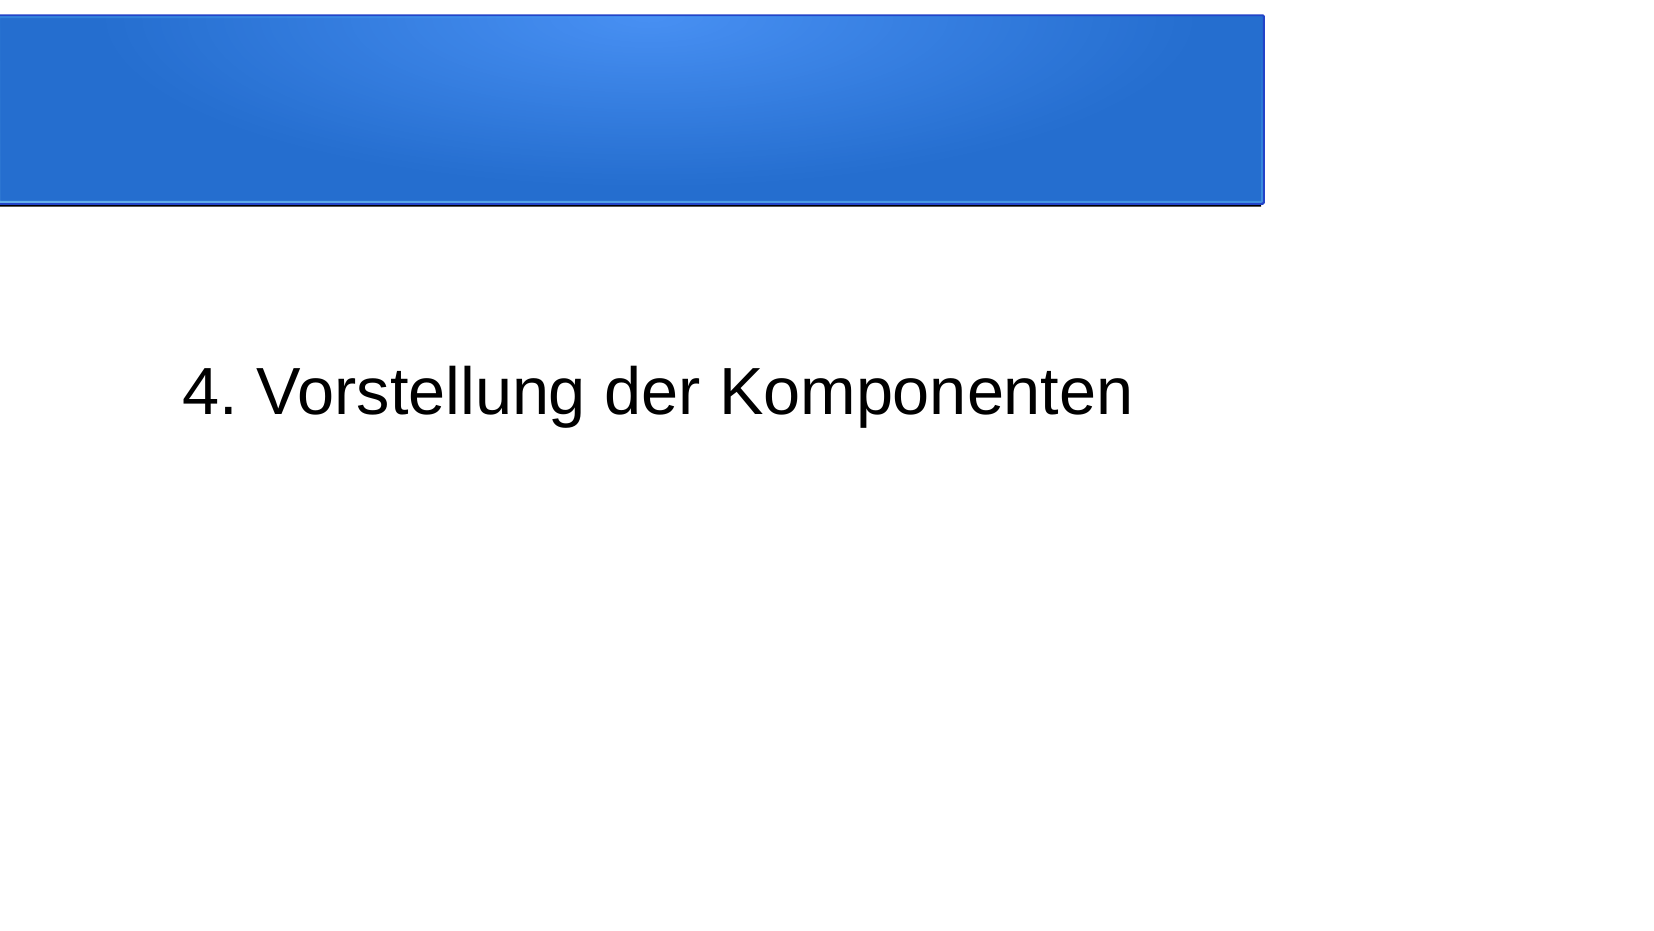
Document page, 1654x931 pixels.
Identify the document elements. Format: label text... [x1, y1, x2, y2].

subtitle 4. Vorstellung der Komponenten [82, 35, 1235, 748]
